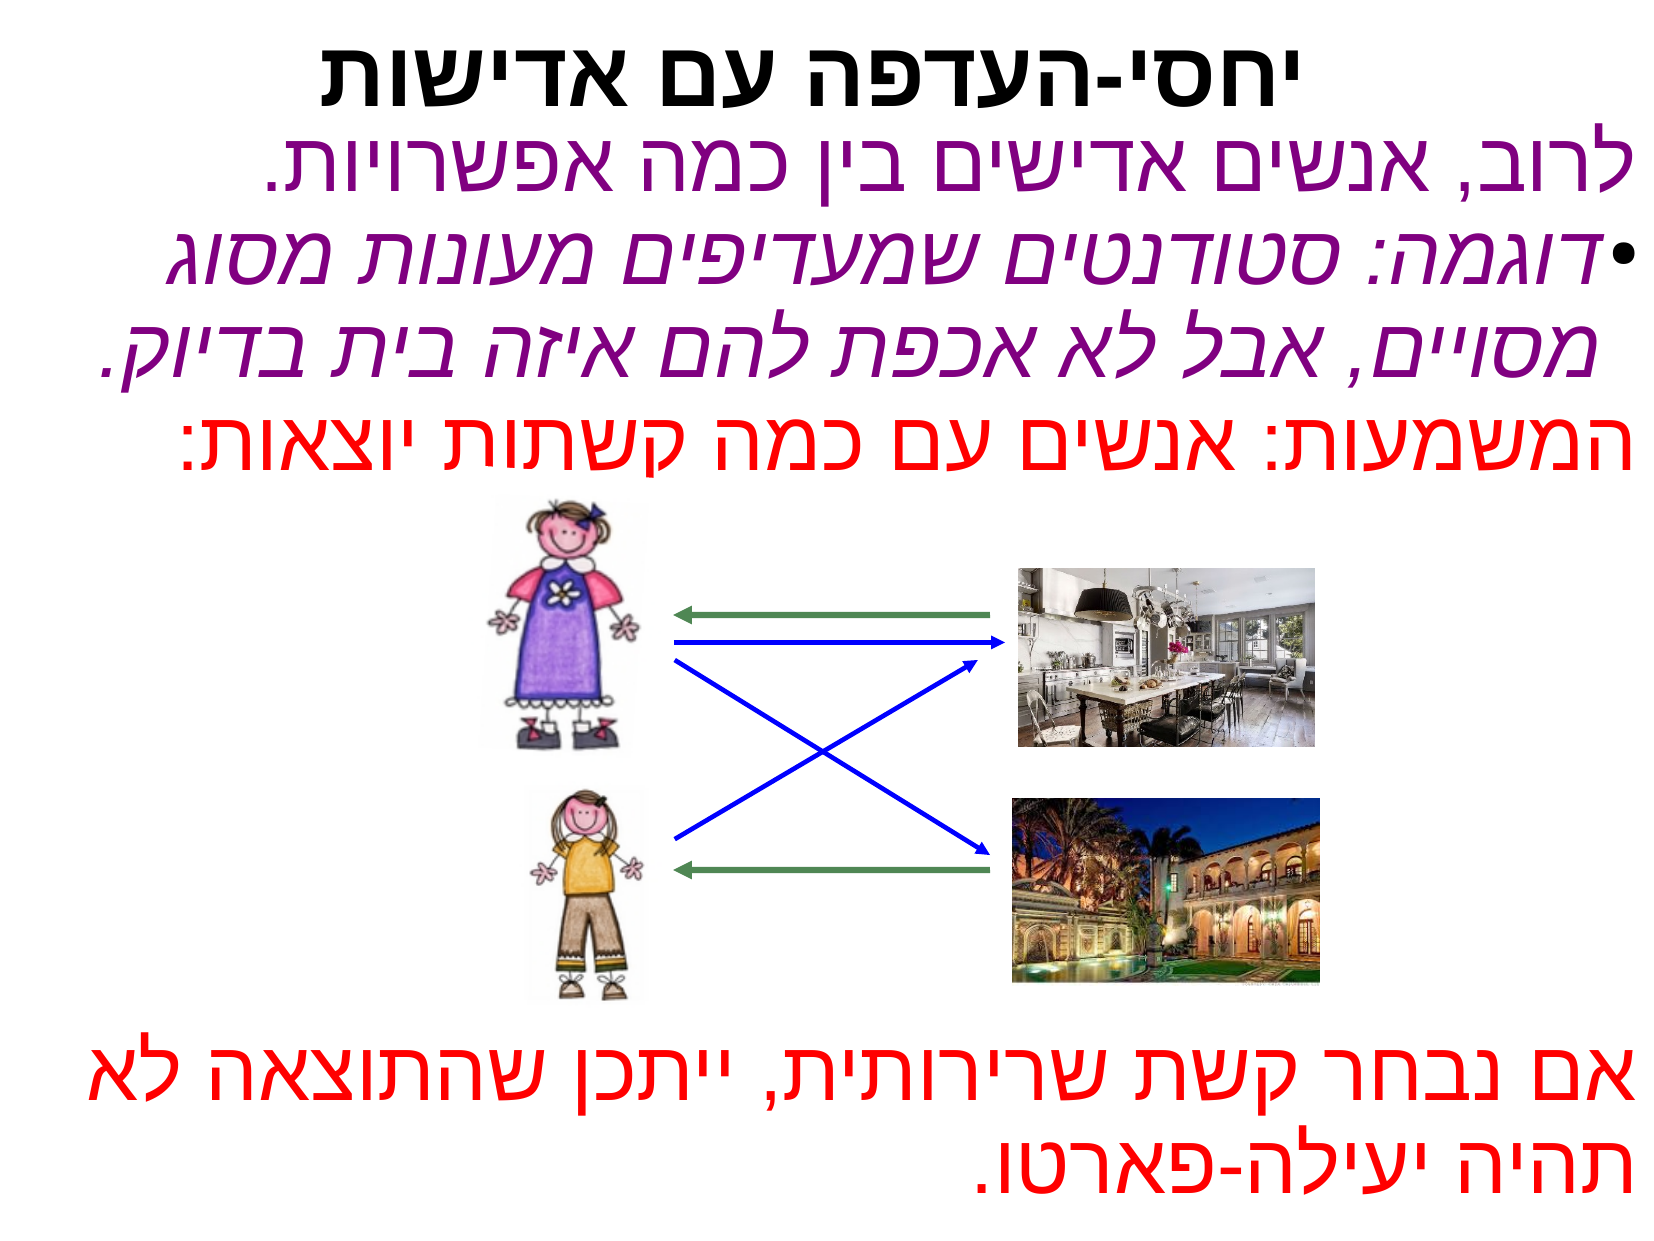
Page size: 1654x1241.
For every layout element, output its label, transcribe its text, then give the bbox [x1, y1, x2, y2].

picture [450, 465, 689, 1008]
title יחסי-העדפה עם אדישות [97, 0, 1531, 109]
picture [1018, 568, 1315, 747]
picture [1012, 798, 1320, 986]
text_box לרוב, אנשים אדישים בין כמה אפשרויות. דוגמה: סטודנטים שמעדיפים מעונות מסוג מסויים, אבל לא אכפת להם איזה בית בדיוק. המשמעות: אנשים עם כמה קשתות יוצאות: [0, 109, 1654, 497]
text_box אם נבחר קשת שרירותית, ייתכן שהתוצאה לא תהיה יעילה-פארטו. [0, 1018, 1654, 1241]
